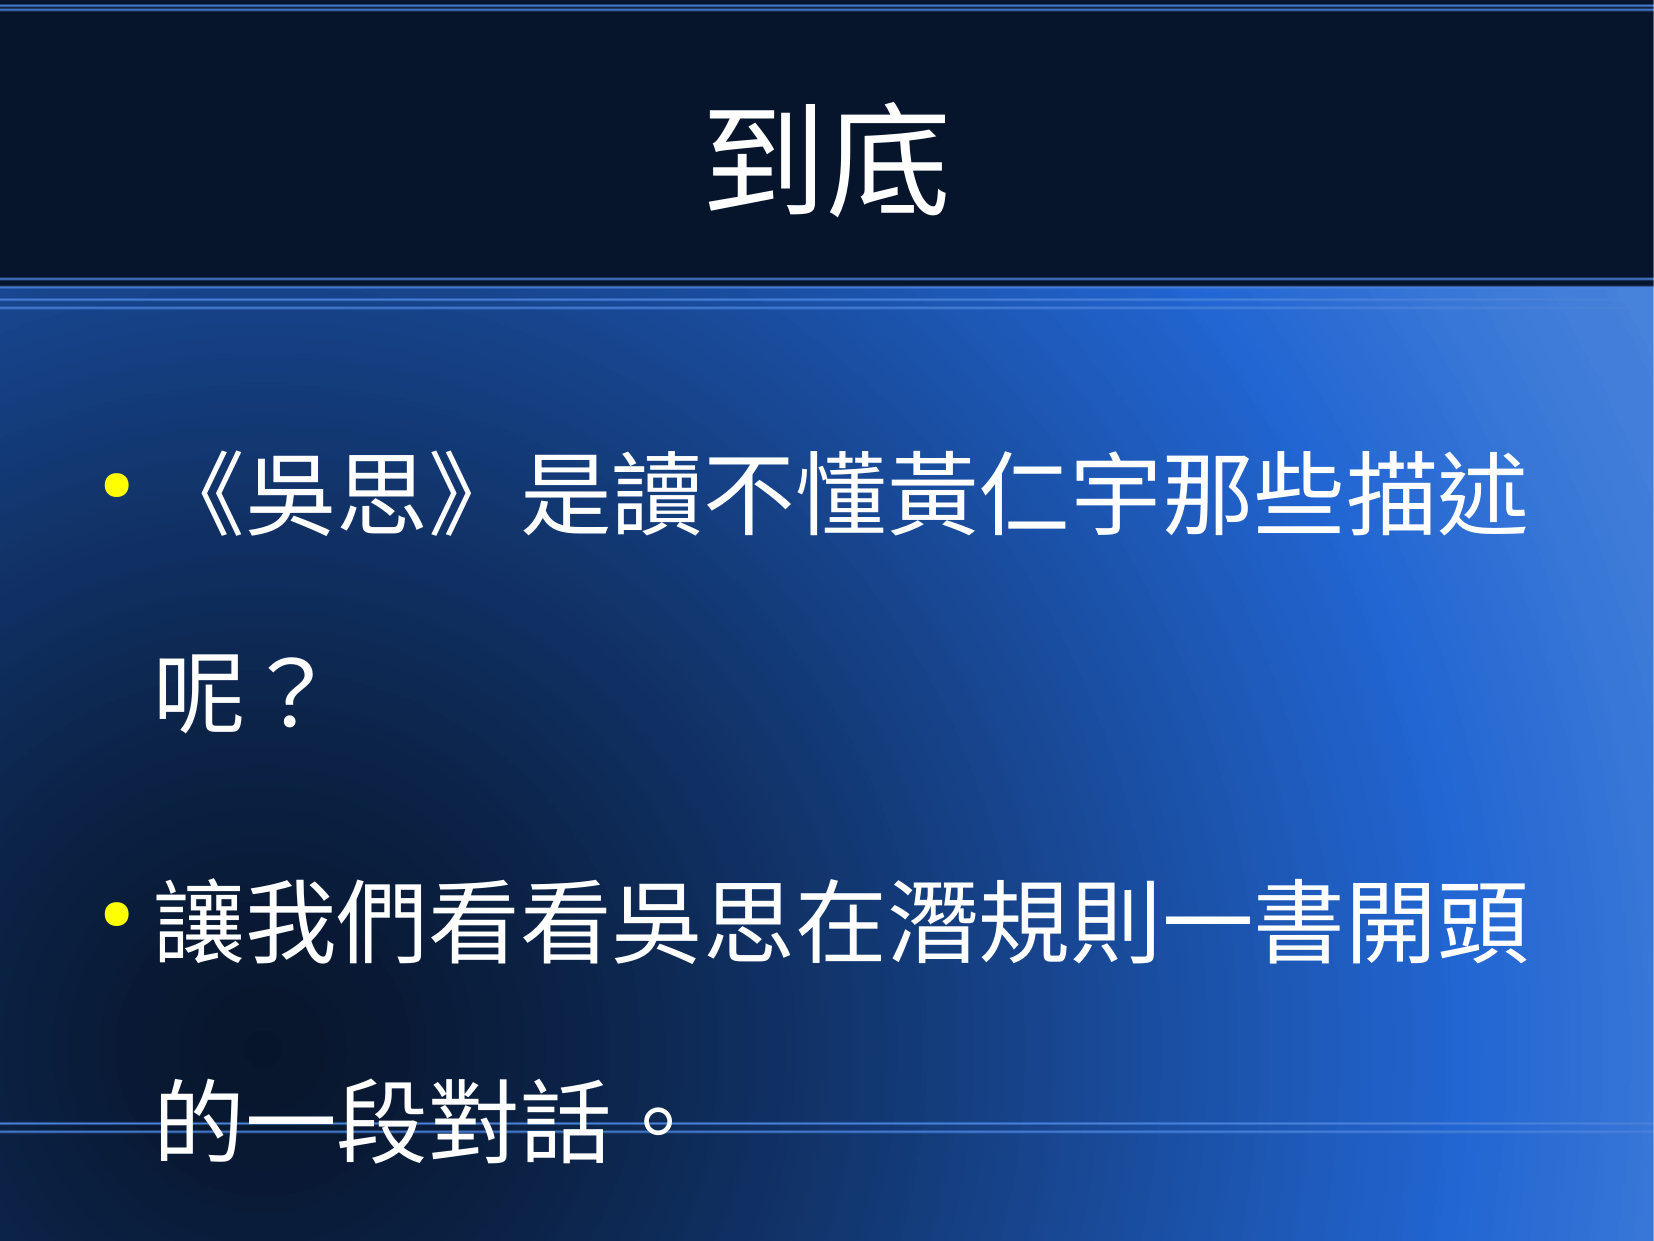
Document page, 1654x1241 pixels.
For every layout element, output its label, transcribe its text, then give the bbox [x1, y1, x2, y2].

title 到底 [82, 49, 1571, 257]
list 《吳思》是讀不懂黃仁宇那些描述呢？ 讓我們看看吳思在潛規則一書開頭的一段對話。 [82, 355, 1571, 1241]
picture [0, 0, 1654, 1241]
